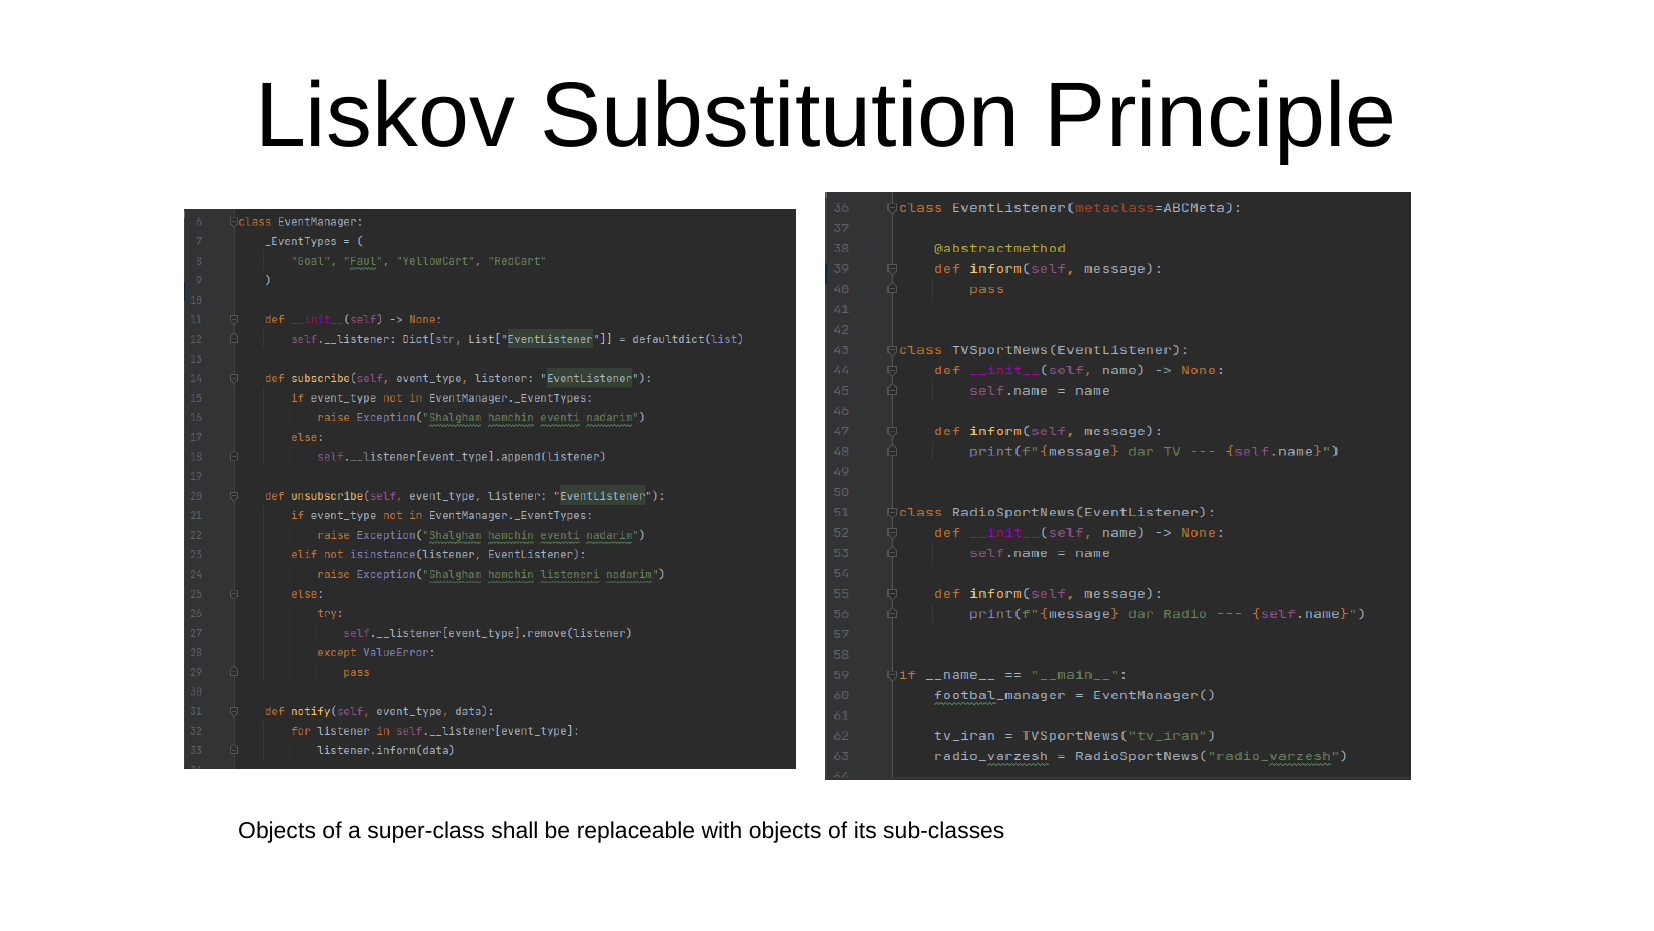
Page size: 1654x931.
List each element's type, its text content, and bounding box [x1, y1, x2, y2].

text_box Objects of a super-class shall be replaceable with objects of its sub-classes [223, 810, 1051, 862]
picture [825, 192, 1411, 781]
picture [184, 209, 796, 769]
title Liskov Substitution Principle [82, 37, 1571, 193]
